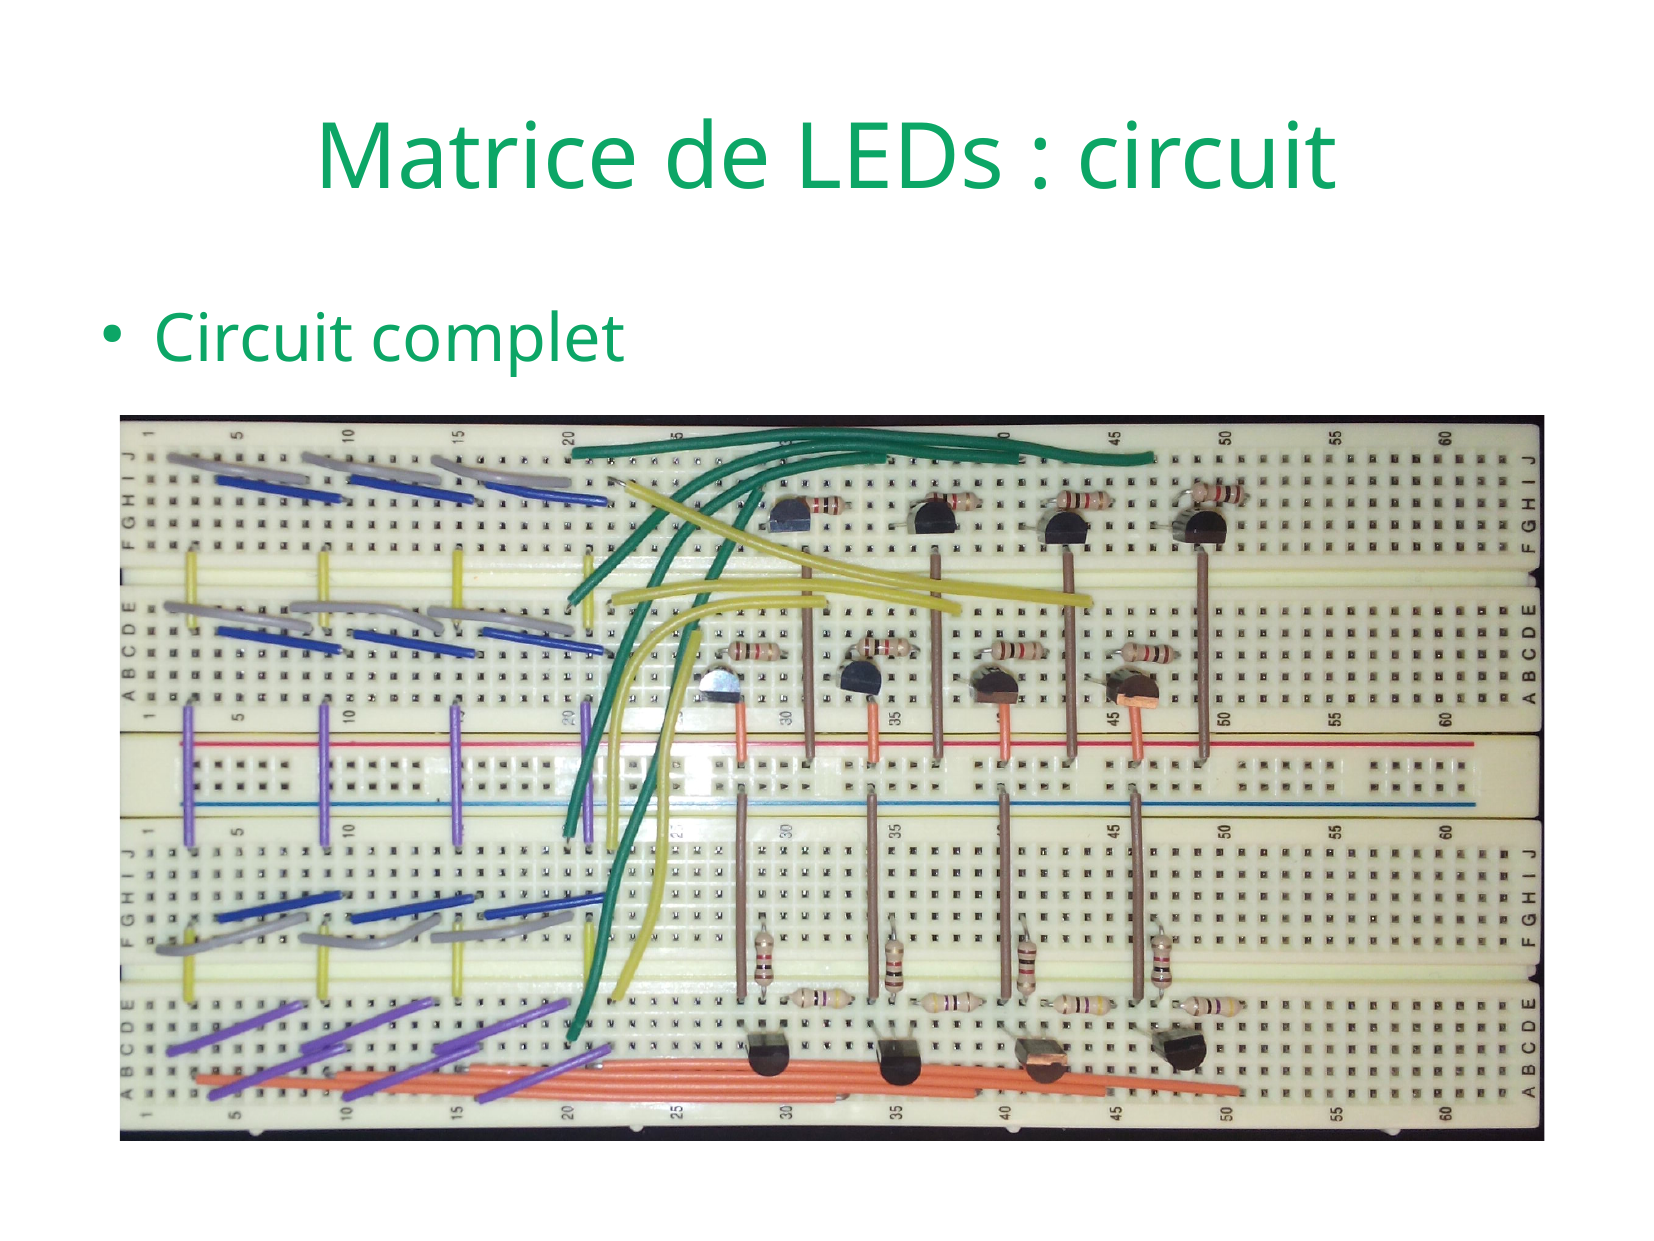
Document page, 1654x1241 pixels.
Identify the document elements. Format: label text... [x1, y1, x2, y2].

picture [119, 415, 1545, 1141]
title Matrice de LEDs : circuit [82, 49, 1571, 257]
list Circuit complet [82, 290, 1571, 1010]
